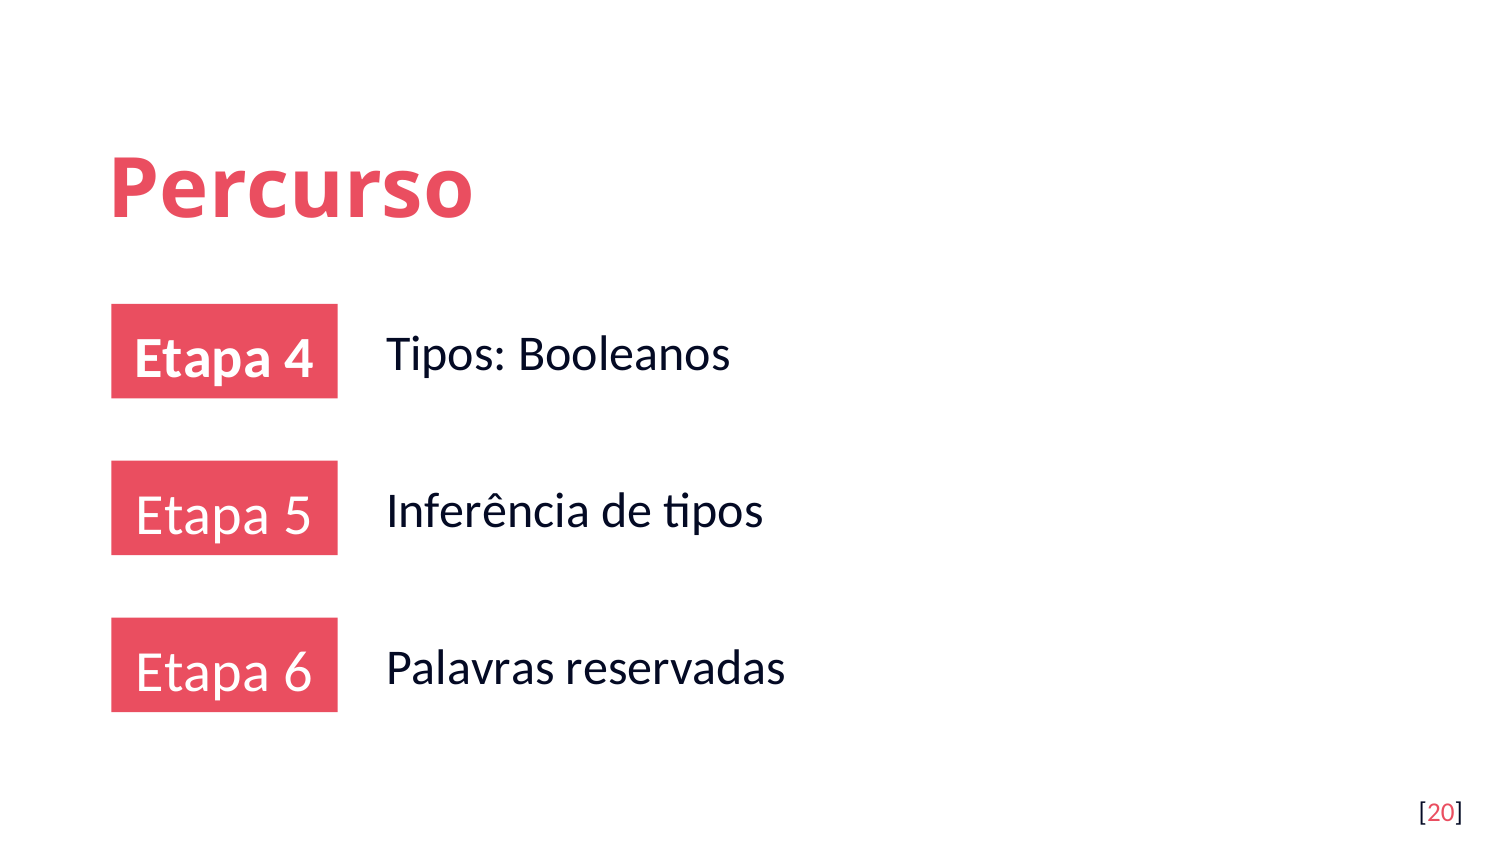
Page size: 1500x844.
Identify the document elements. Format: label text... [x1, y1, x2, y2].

text_box Etapa 6 [111, 617, 338, 713]
text_box Etapa 5 [111, 460, 338, 556]
text_box Inferência de tipos [371, 470, 1384, 546]
text_box Percurso [92, 104, 1309, 243]
slide_number [20] [1403, 779, 1494, 844]
text_box Etapa 4 [111, 303, 338, 399]
text_box Palavras reservadas [371, 627, 1384, 703]
text_box Tipos: Booleanos [371, 313, 1384, 389]
